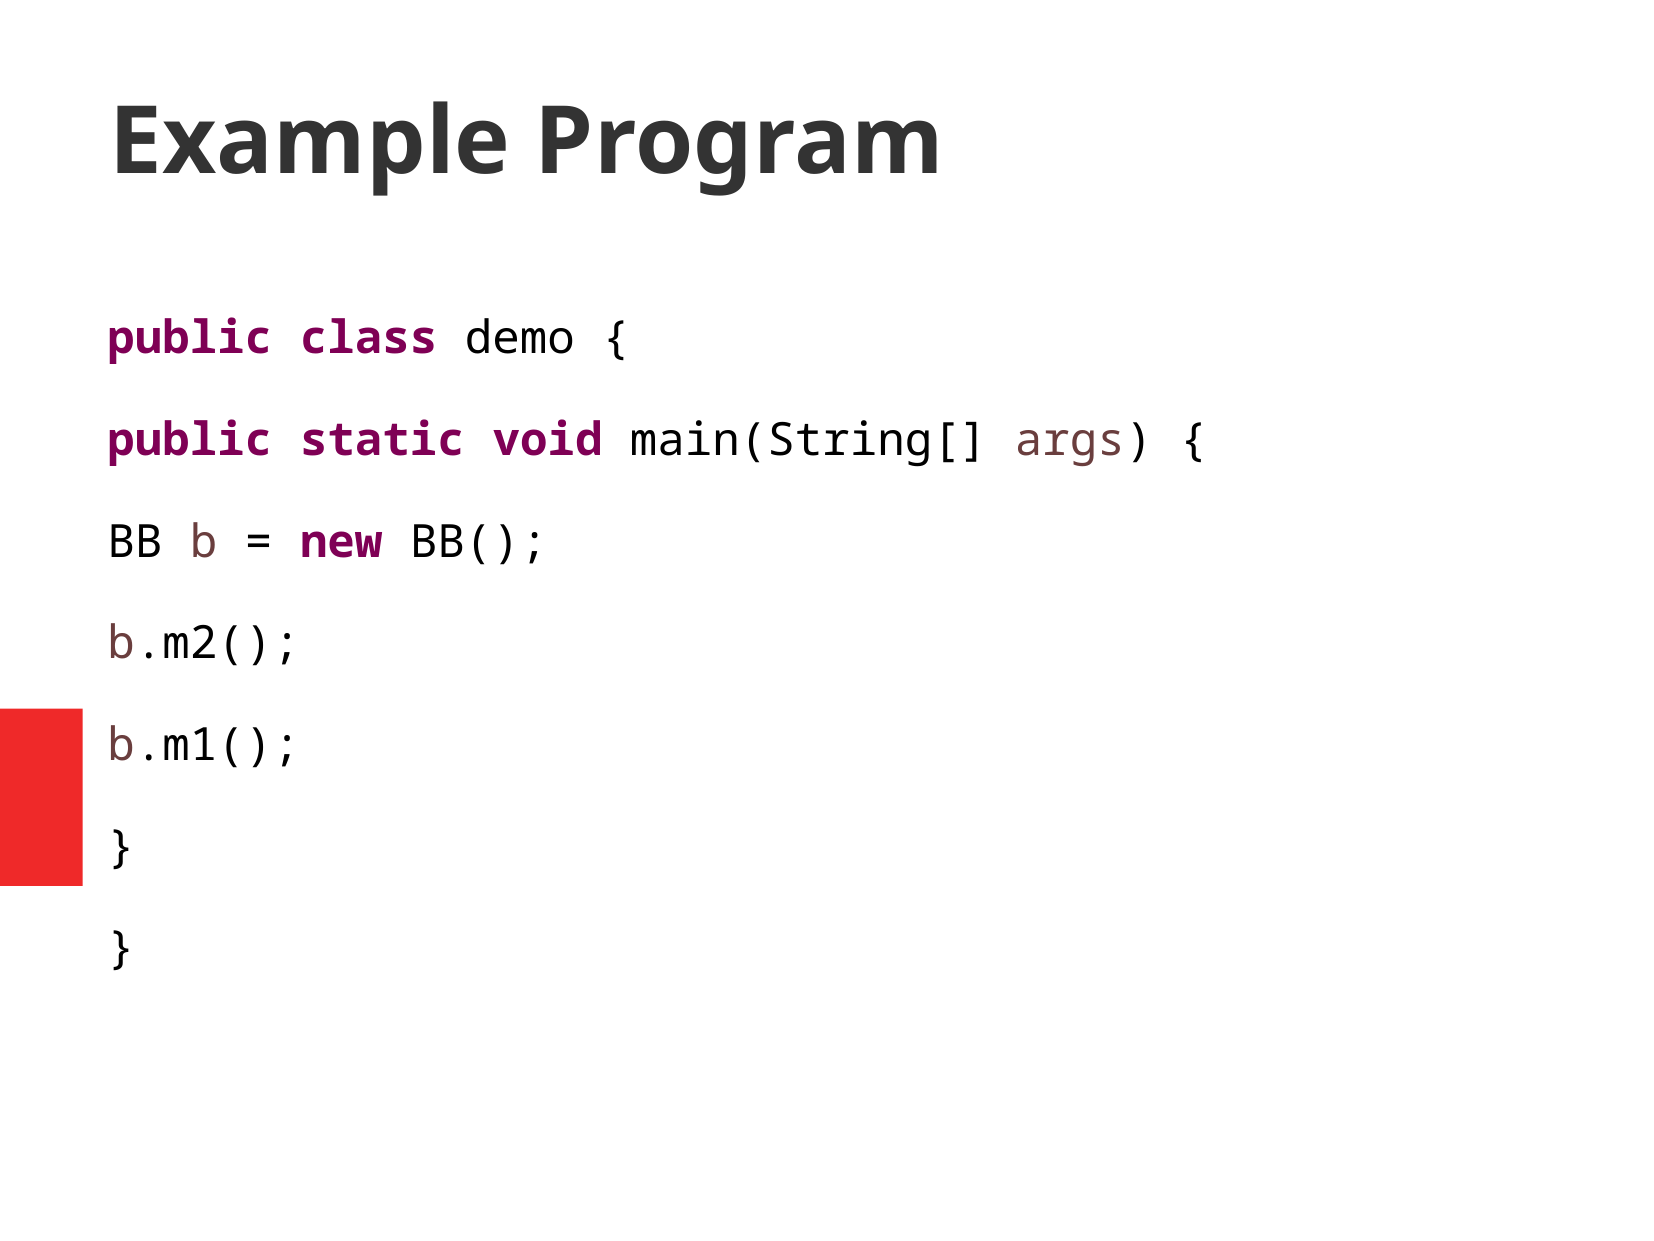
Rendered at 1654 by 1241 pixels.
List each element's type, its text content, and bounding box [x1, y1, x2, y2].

title Example Program [109, 18, 1516, 256]
list public class demo { public static void main(String[] args) { BB b = new BB(); b.m2(); b.m1(); } } [107, 304, 1513, 1054]
